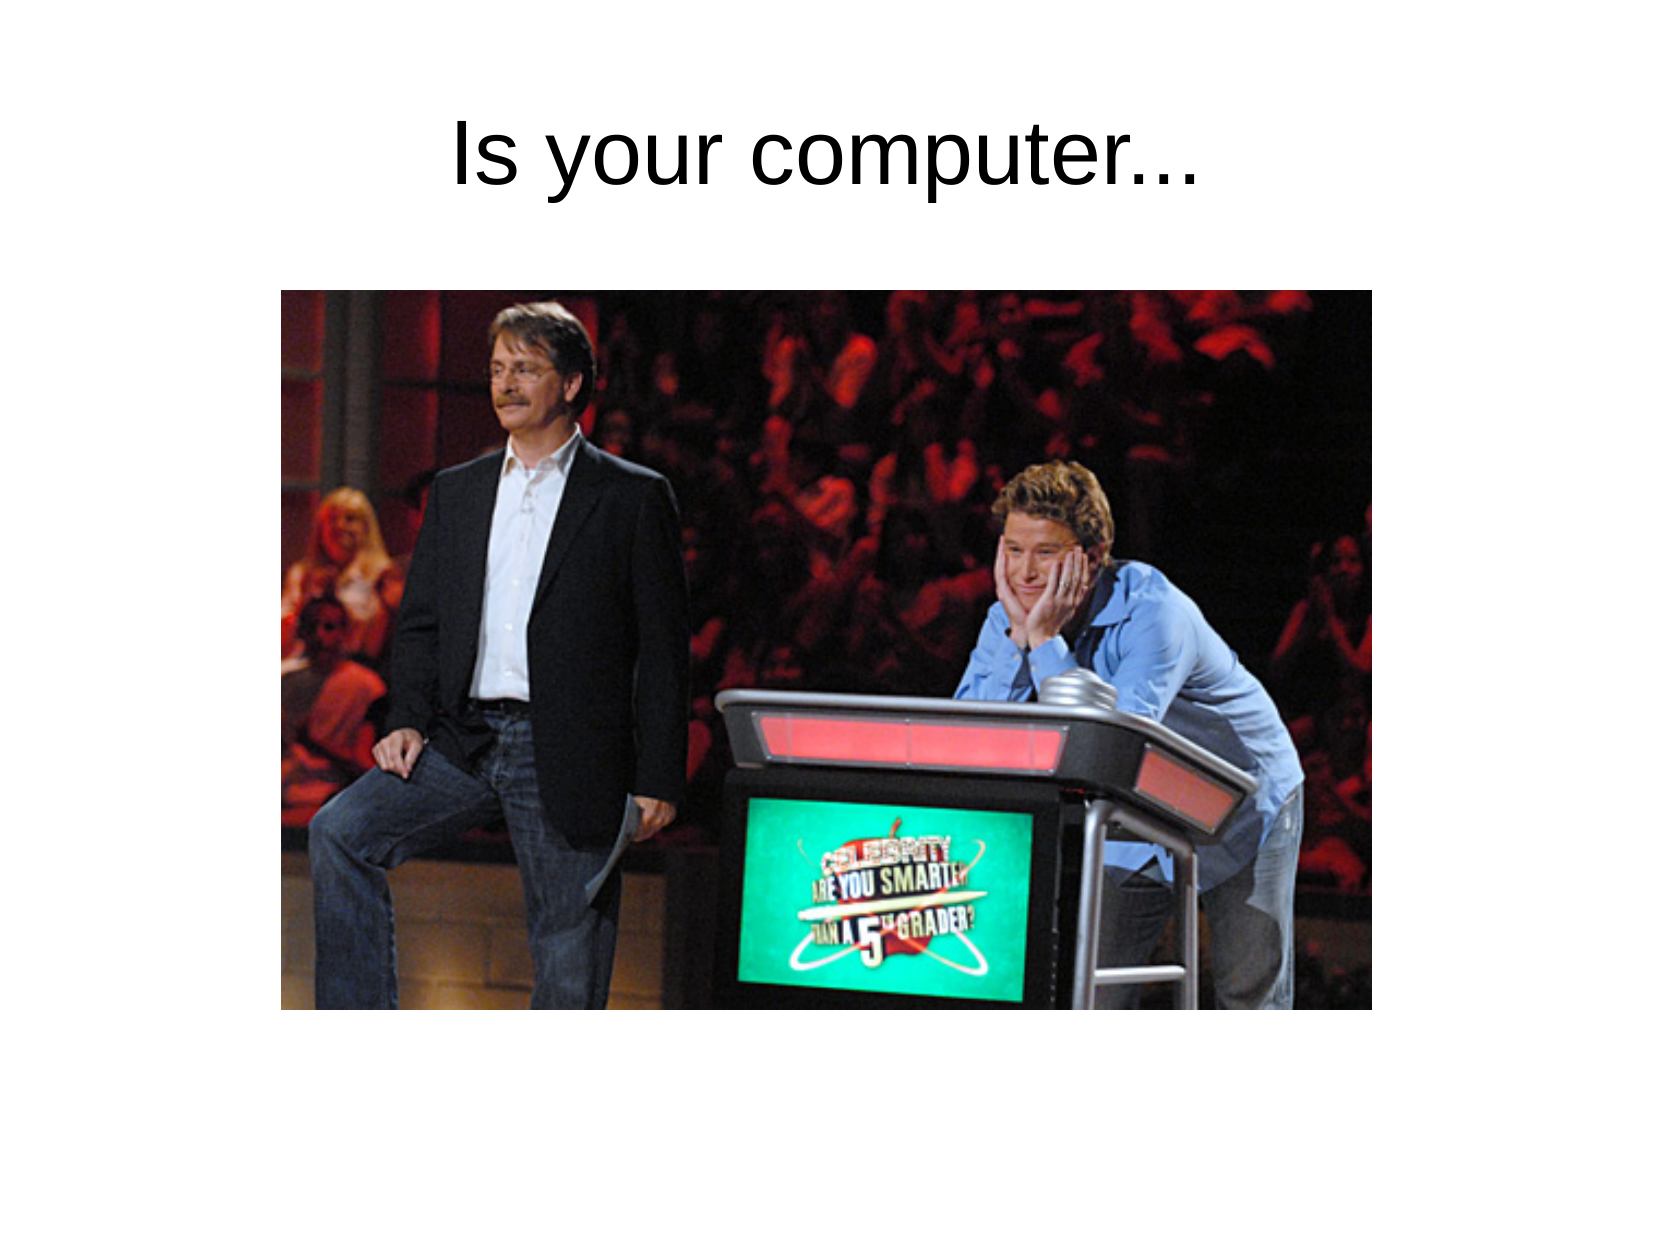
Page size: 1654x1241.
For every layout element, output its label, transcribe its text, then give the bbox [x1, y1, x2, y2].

title Is your computer... [82, 49, 1571, 257]
picture [281, 290, 1372, 1010]
